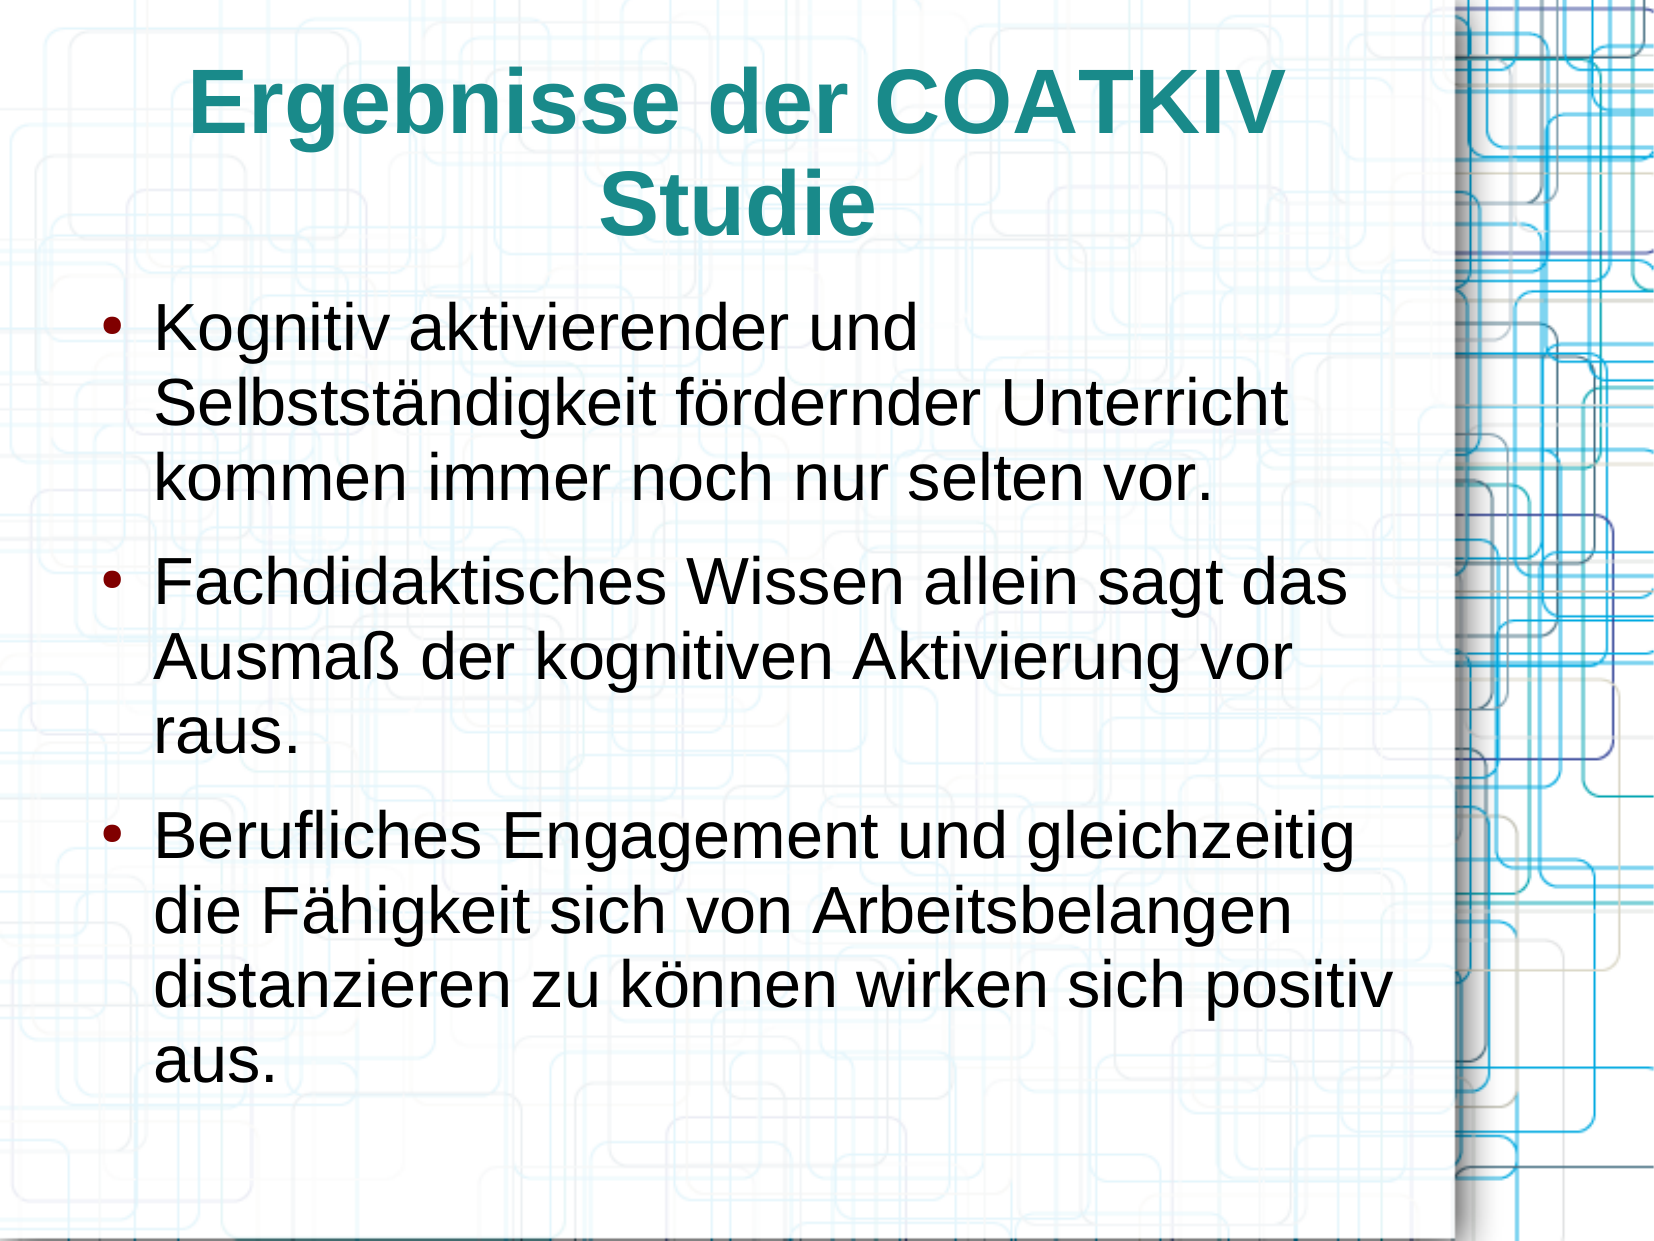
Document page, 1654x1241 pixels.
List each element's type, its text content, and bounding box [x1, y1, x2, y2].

title Ergebnisse der COATKIV Studie [59, 49, 1418, 257]
picture [0, 0, 1654, 1241]
list Kognitiv aktivierender und Selbstständigkeit fördernder Unterricht kommen immer noch nur selten vor. Fachdidaktisches Wissen allein sagt das Ausmaß der kognitiven Aktivierung vor raus. Berufliches Engagement und gleichzeitig die Fähigkeit sich von Arbeitsbelangen distanzieren zu können wirken sich positiv aus. [82, 290, 1418, 1109]
